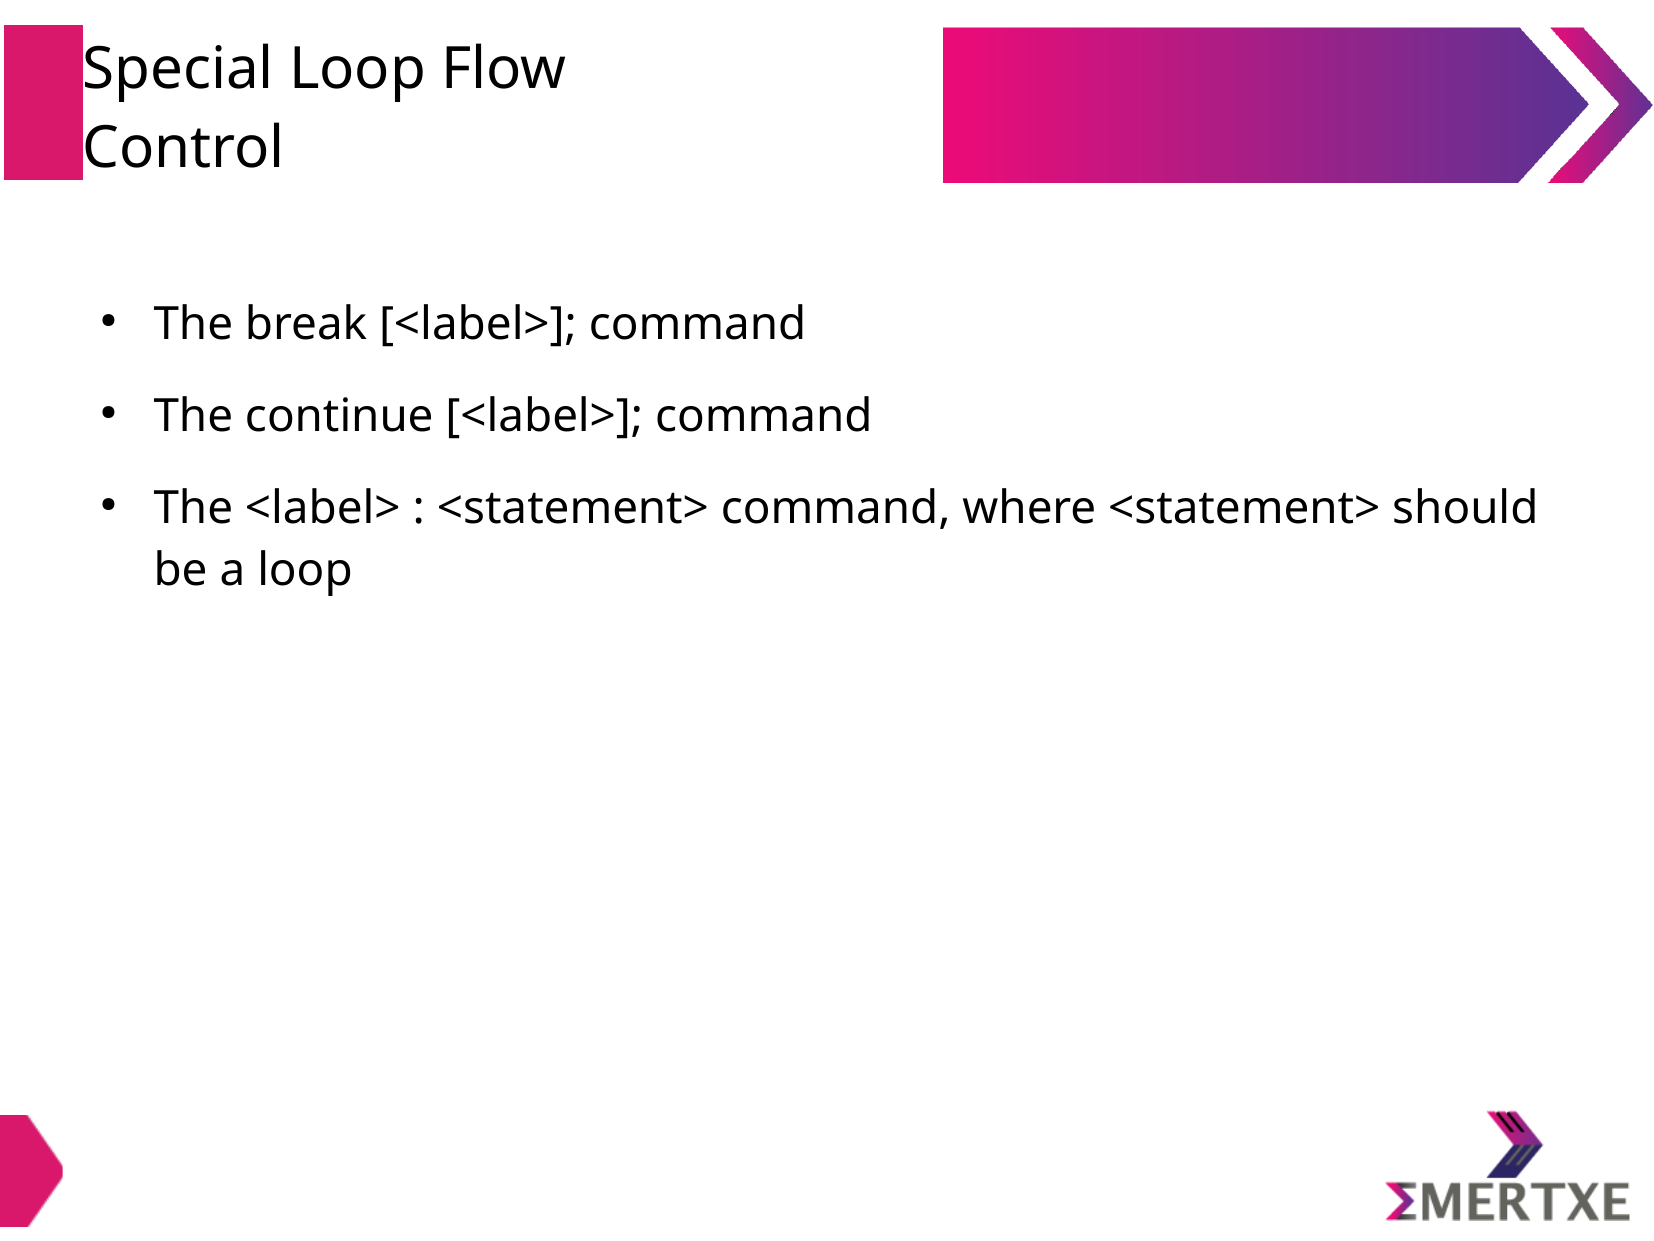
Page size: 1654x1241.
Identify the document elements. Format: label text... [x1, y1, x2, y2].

picture [1385, 1107, 1631, 1221]
list The break [<label>]; command The continue [<label>]; command The <label> : <statement> command, where <statement> should be a loop [82, 290, 1571, 1010]
picture [1571, 27, 1653, 183]
title Special Loop Flow Control [82, 2, 1571, 210]
